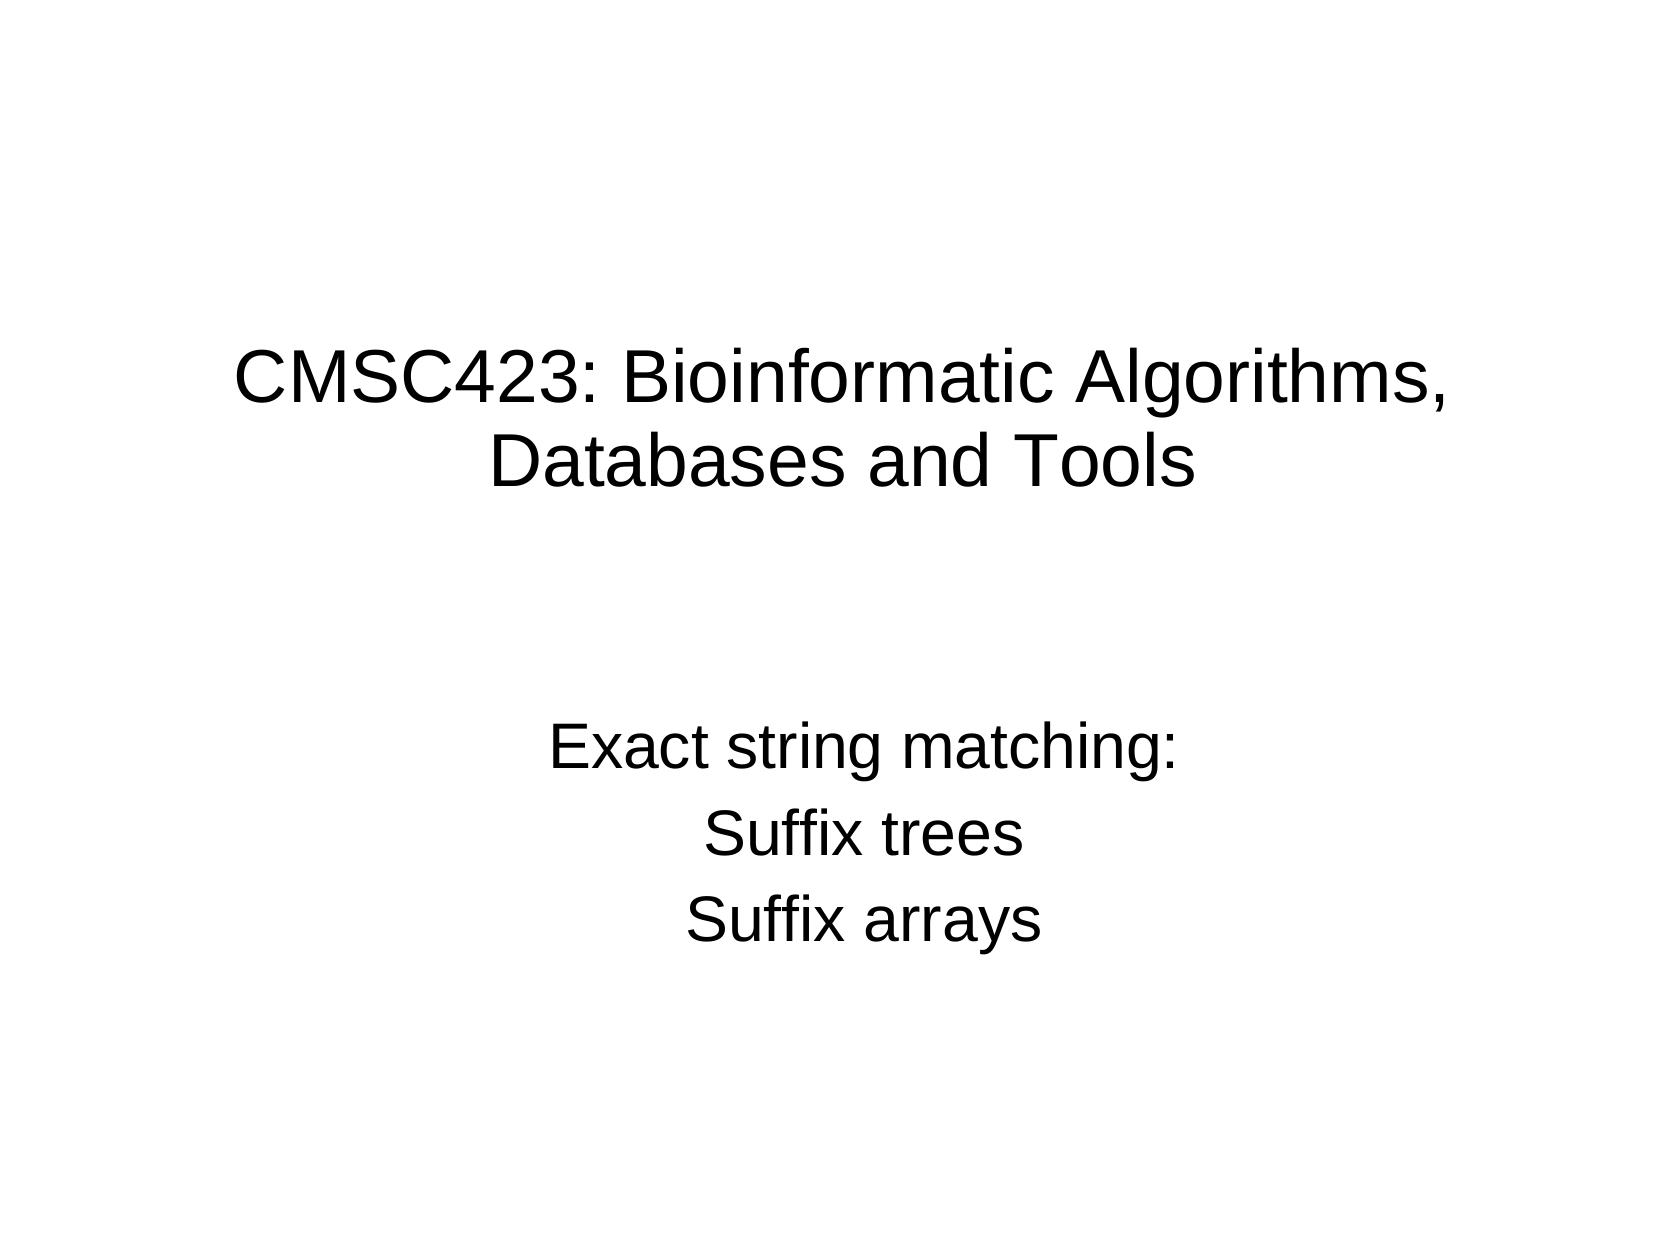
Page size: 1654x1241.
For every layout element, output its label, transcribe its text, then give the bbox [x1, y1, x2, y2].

subtitle Exact string matching: Suffix trees Suffix arrays [248, 702, 1406, 1049]
title CMSC423: Bioinformatic Algorithms, Databases and Tools [77, 309, 1608, 697]
